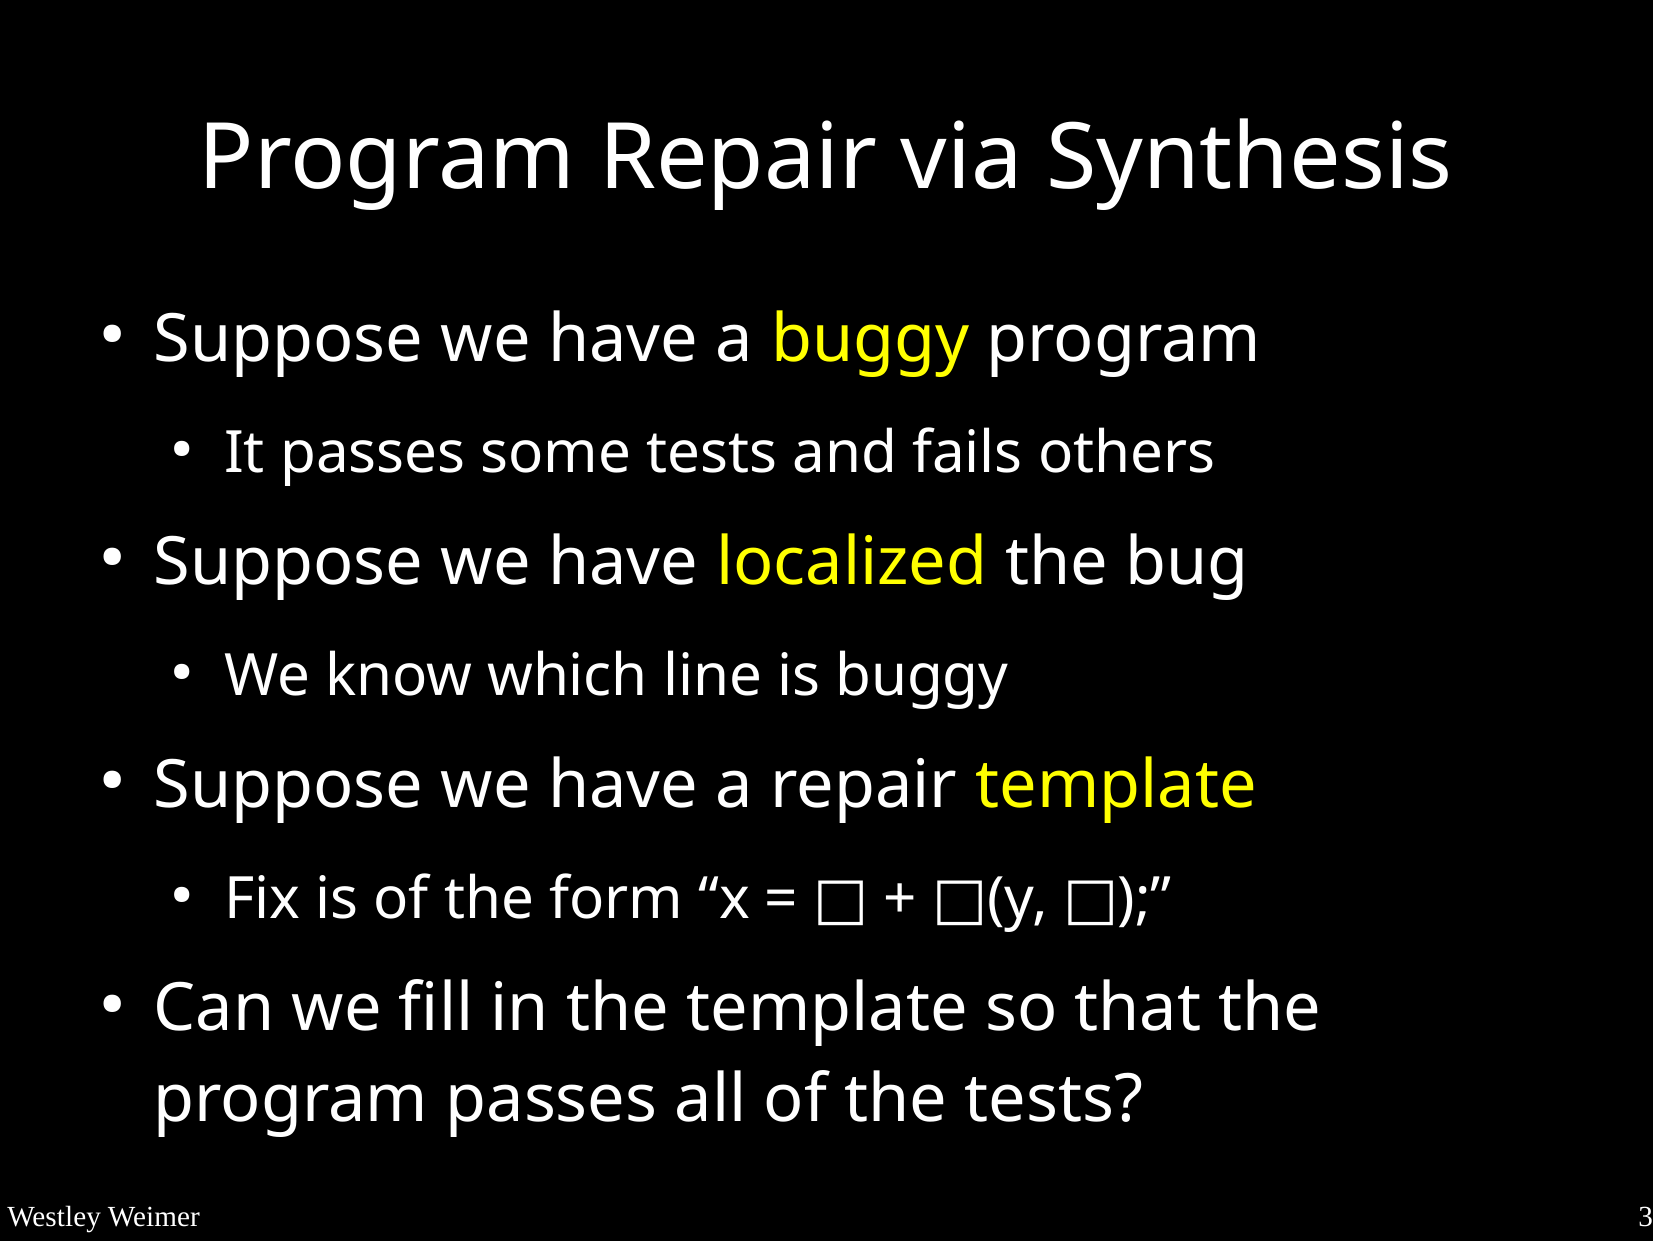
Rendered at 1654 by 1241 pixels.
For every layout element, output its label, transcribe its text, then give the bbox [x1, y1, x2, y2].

list Suppose we have a buggy program It passes some tests and fails others Suppose we have localized the bug We know which line is buggy Suppose we have a repair template Fix is of the form “x = □ + □(y, □);” Can we fill in the template so that the program passes all of the tests? [82, 290, 1571, 1109]
title Program Repair via Synthesis [82, 49, 1571, 257]
